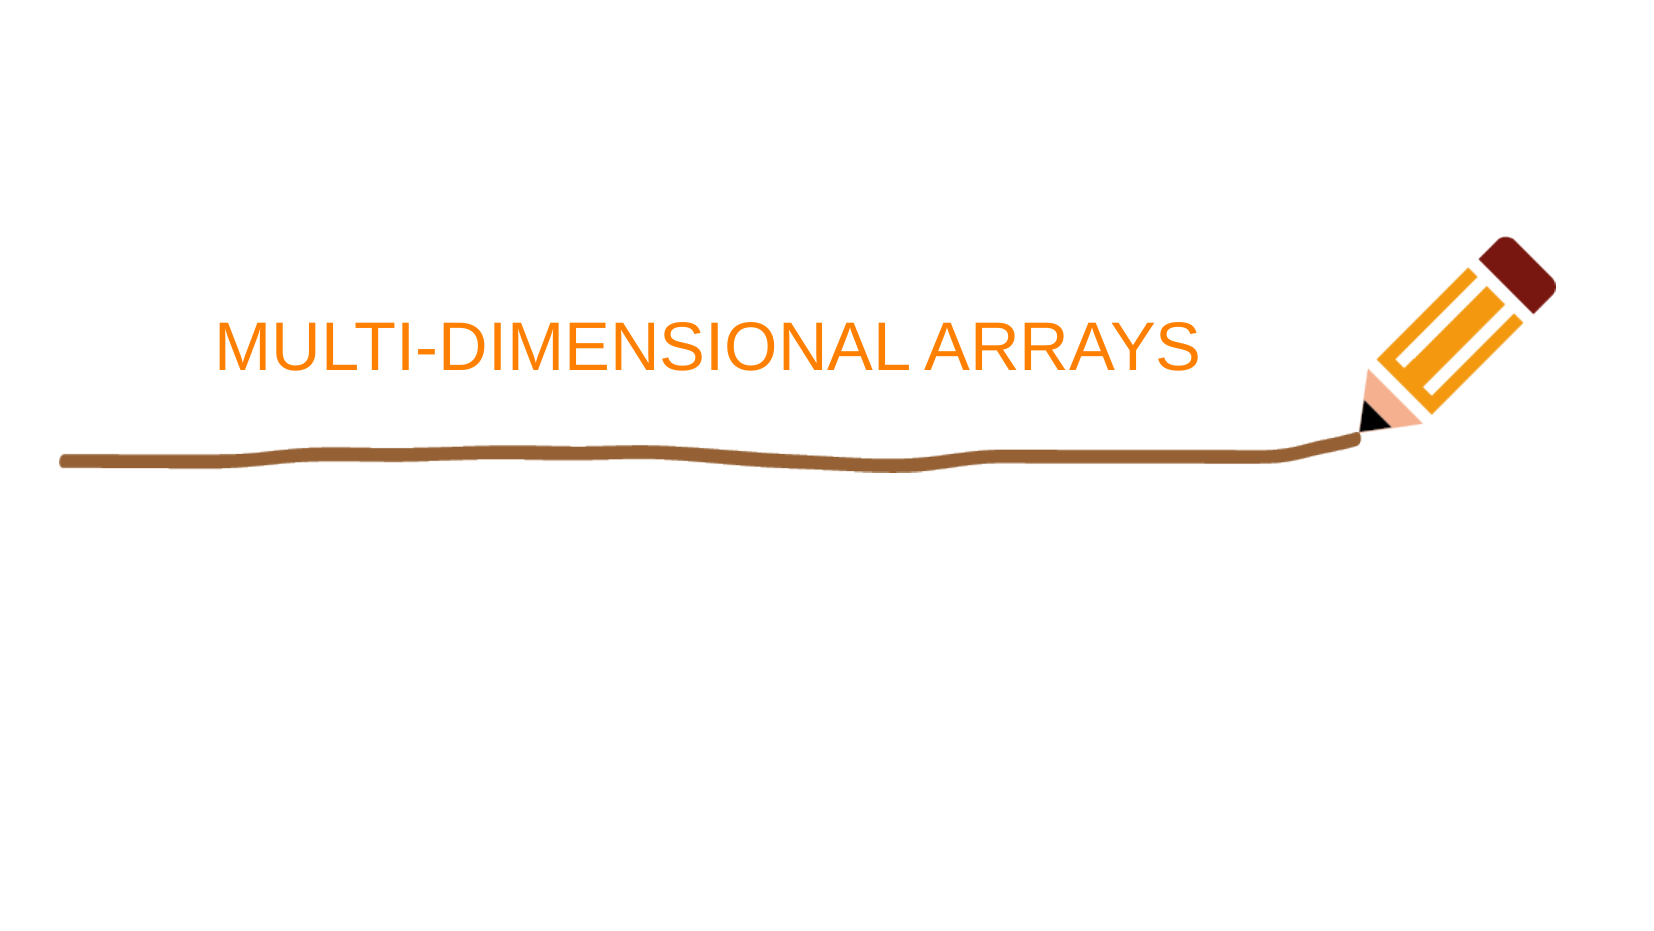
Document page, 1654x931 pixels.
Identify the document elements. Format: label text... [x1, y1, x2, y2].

title MULTI-DIMENSIONAL ARRAYS [88, 265, 1329, 429]
picture [59, 236, 1556, 473]
